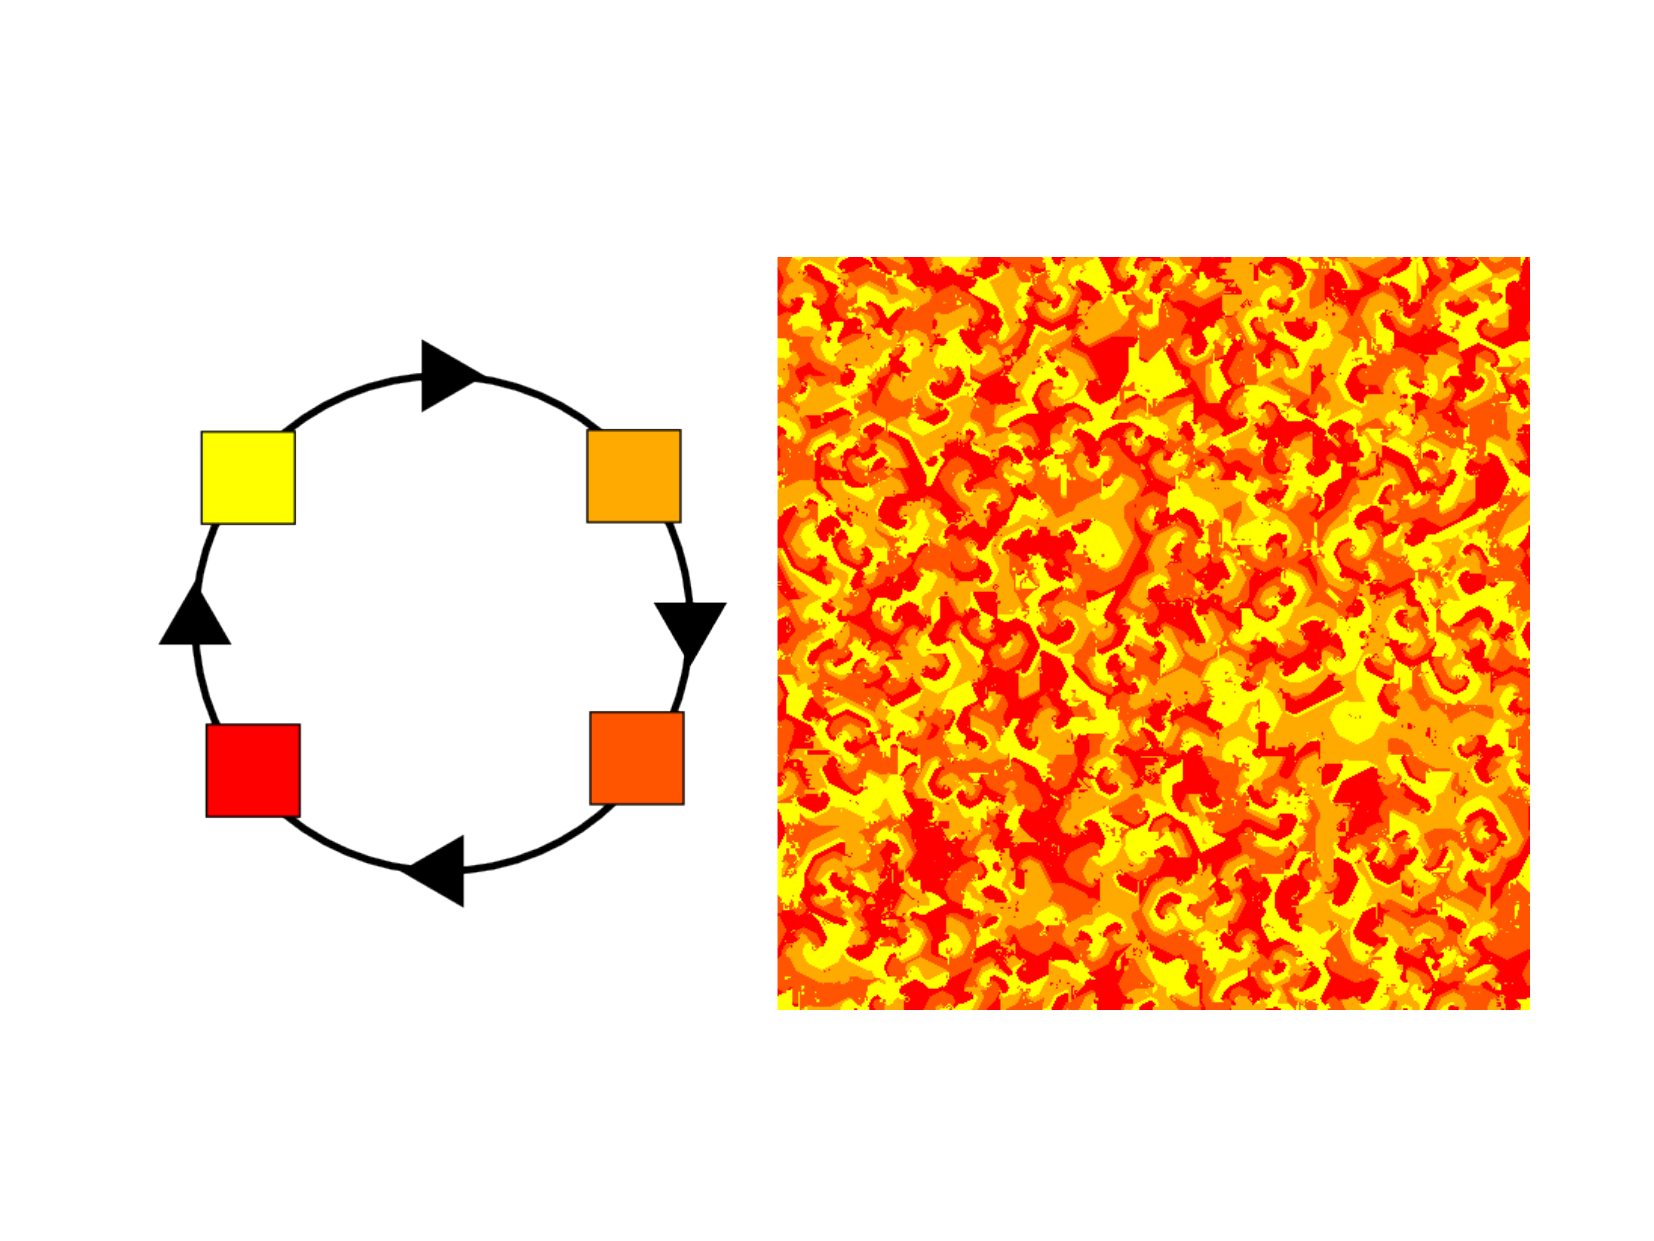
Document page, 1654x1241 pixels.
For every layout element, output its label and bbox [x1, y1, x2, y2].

picture [129, 257, 1530, 1010]
